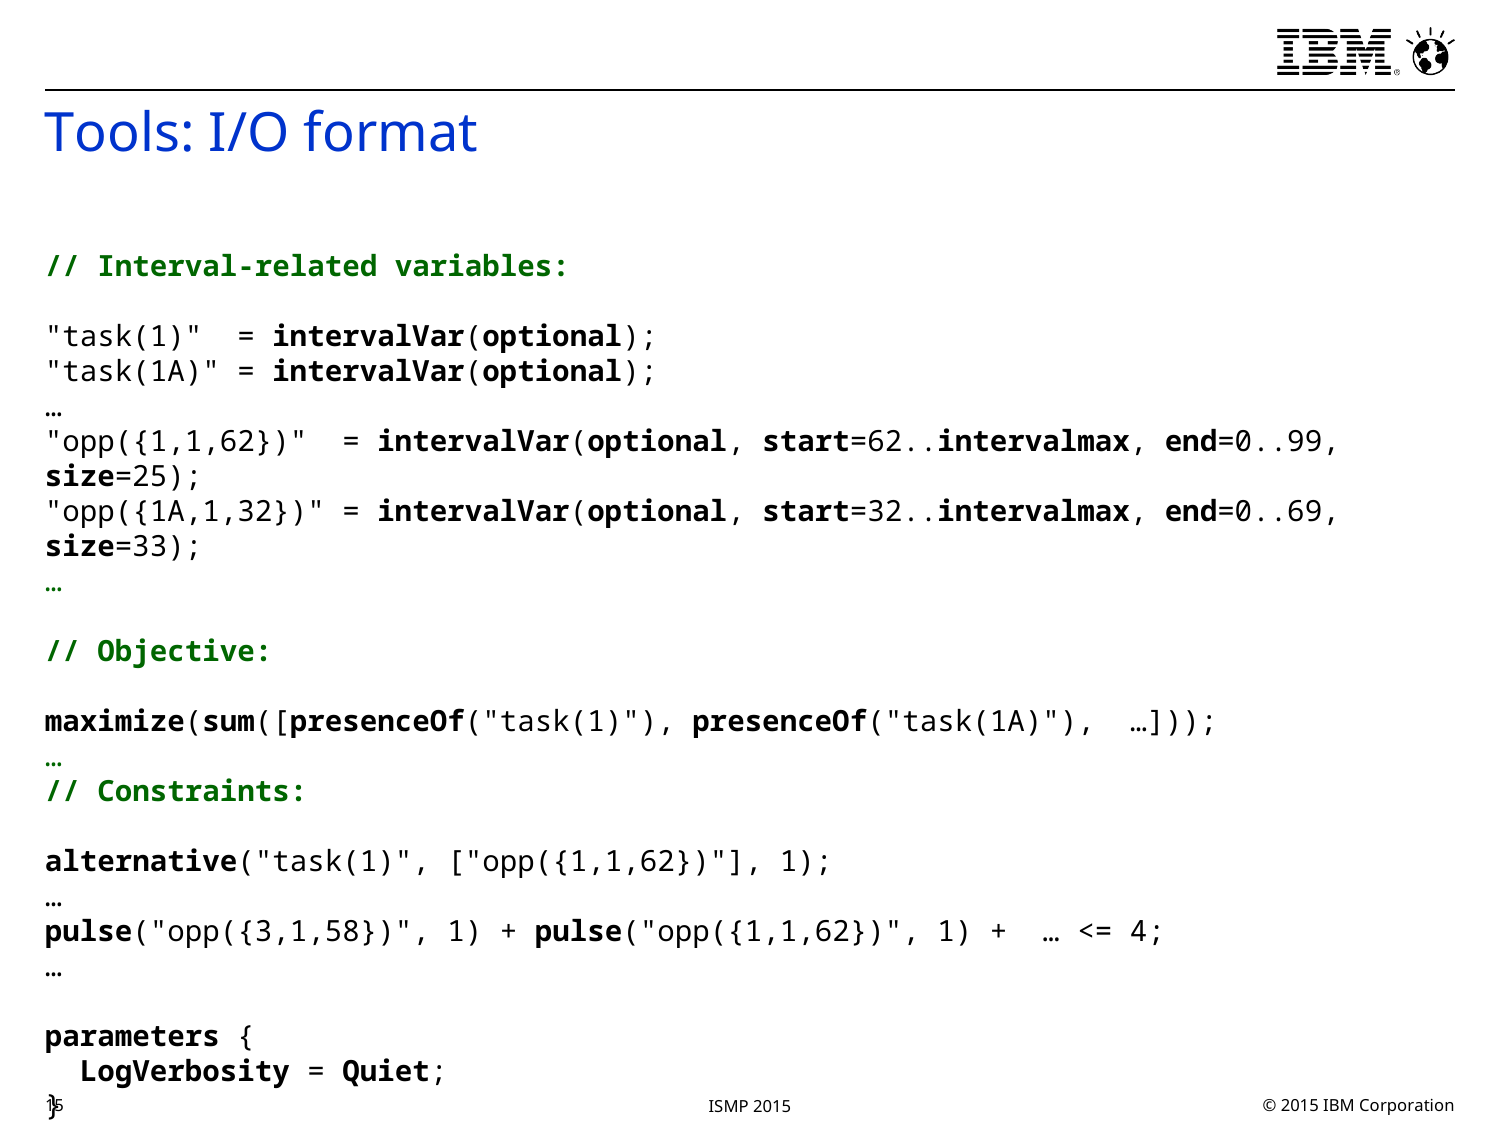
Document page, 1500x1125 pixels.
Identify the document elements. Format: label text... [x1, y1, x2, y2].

title Tools: I/O format [29, 97, 1455, 203]
list // Interval-related variables: "task(1)" = intervalVar(optional); "task(1A)" = intervalVar(optional); … "opp({1,1,62})" = intervalVar(optional, start=62..intervalmax, end=0..99, size=25); "opp({1A,1,32})" = intervalVar(optional, start=32..intervalmax, end=0..69, size=33); … // Objective: maximize(sum([presenceOf("task(1)"), presenceOf("task(1A)"), …])); … // Constraints: alternative("task(1)", ["opp({1,1,62})"], 1); … pulse("opp({3,1,58})", 1) + pulse("opp({1,1,62})", 1) + … <= 4; … parameters { LogVerbosity = Quiet; } [30, 239, 1456, 1095]
picture [1260, 10, 1468, 90]
